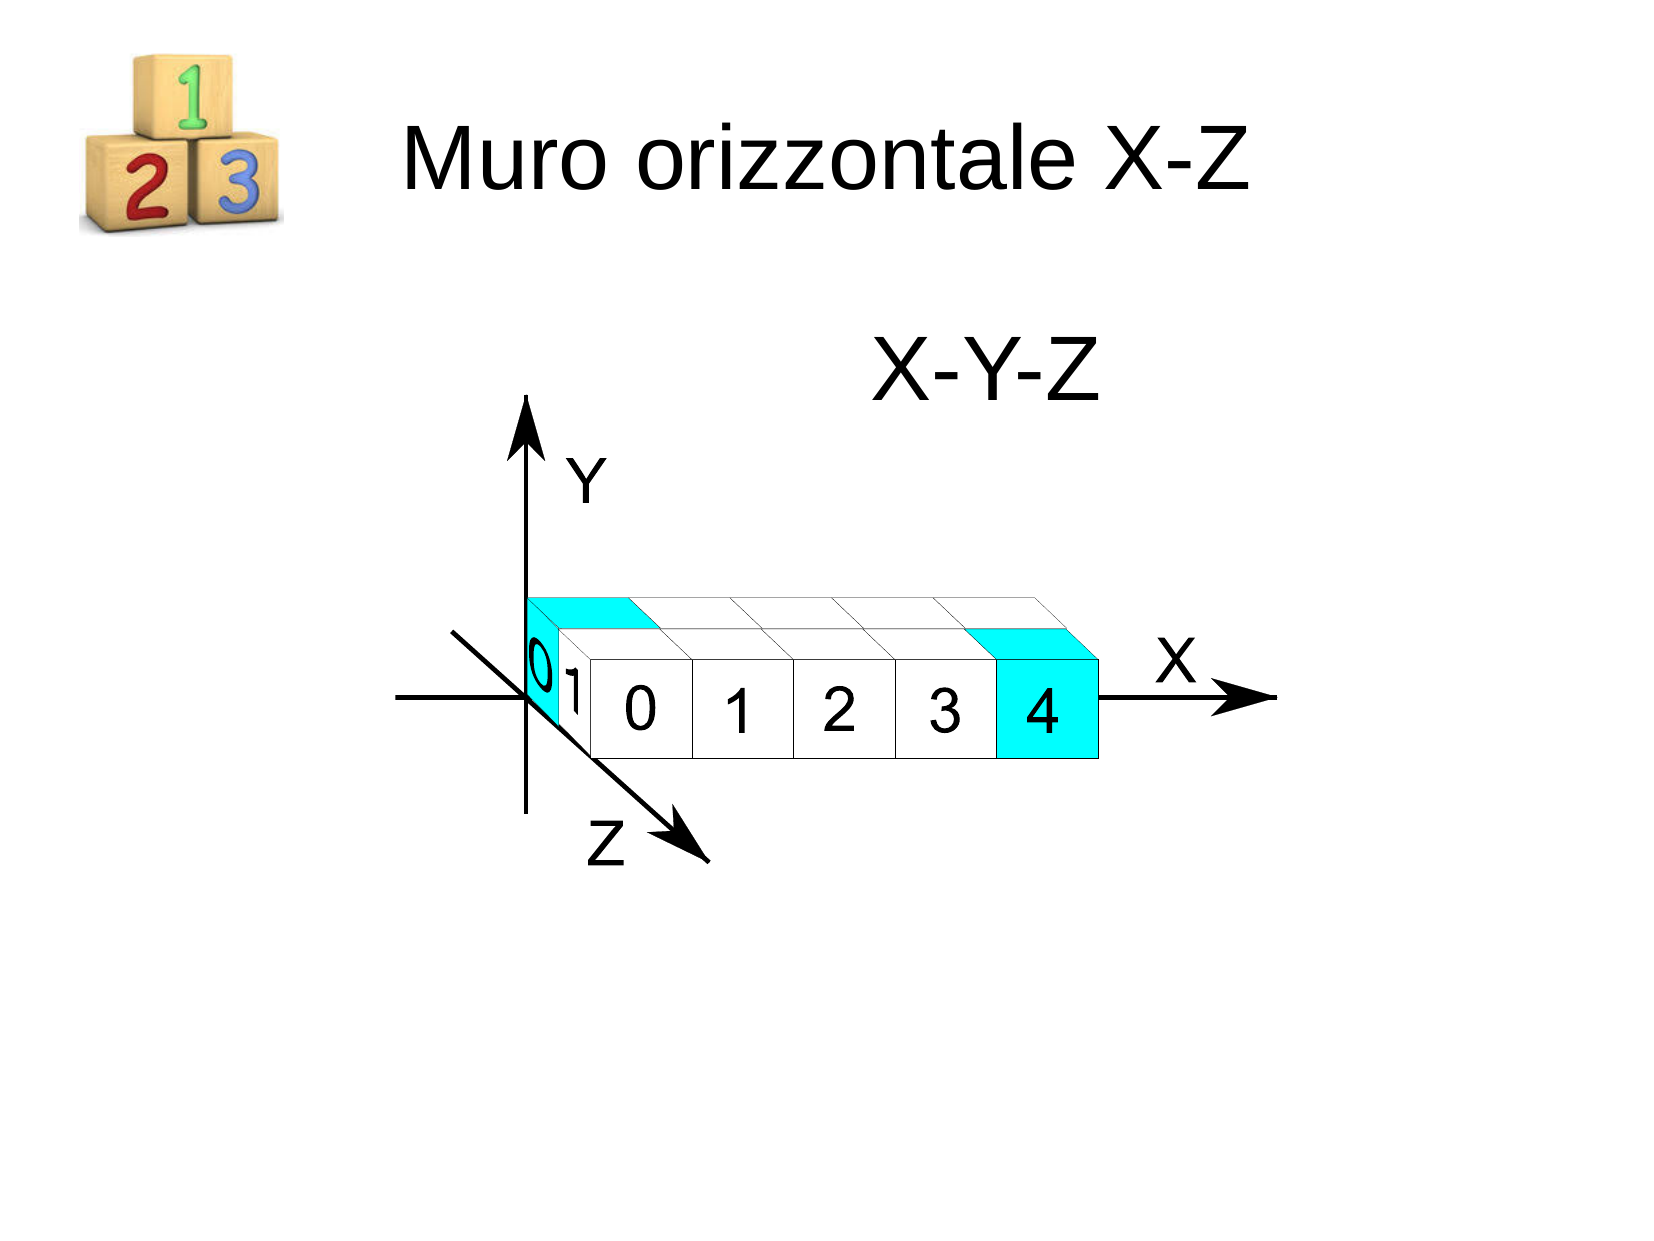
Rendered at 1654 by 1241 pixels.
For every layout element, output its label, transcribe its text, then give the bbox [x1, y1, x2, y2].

picture [395, 385, 1287, 870]
title Muro orizzontale X-Z [82, 49, 1571, 257]
text_box X-Y-Z [625, 265, 1347, 473]
picture [79, 47, 284, 237]
